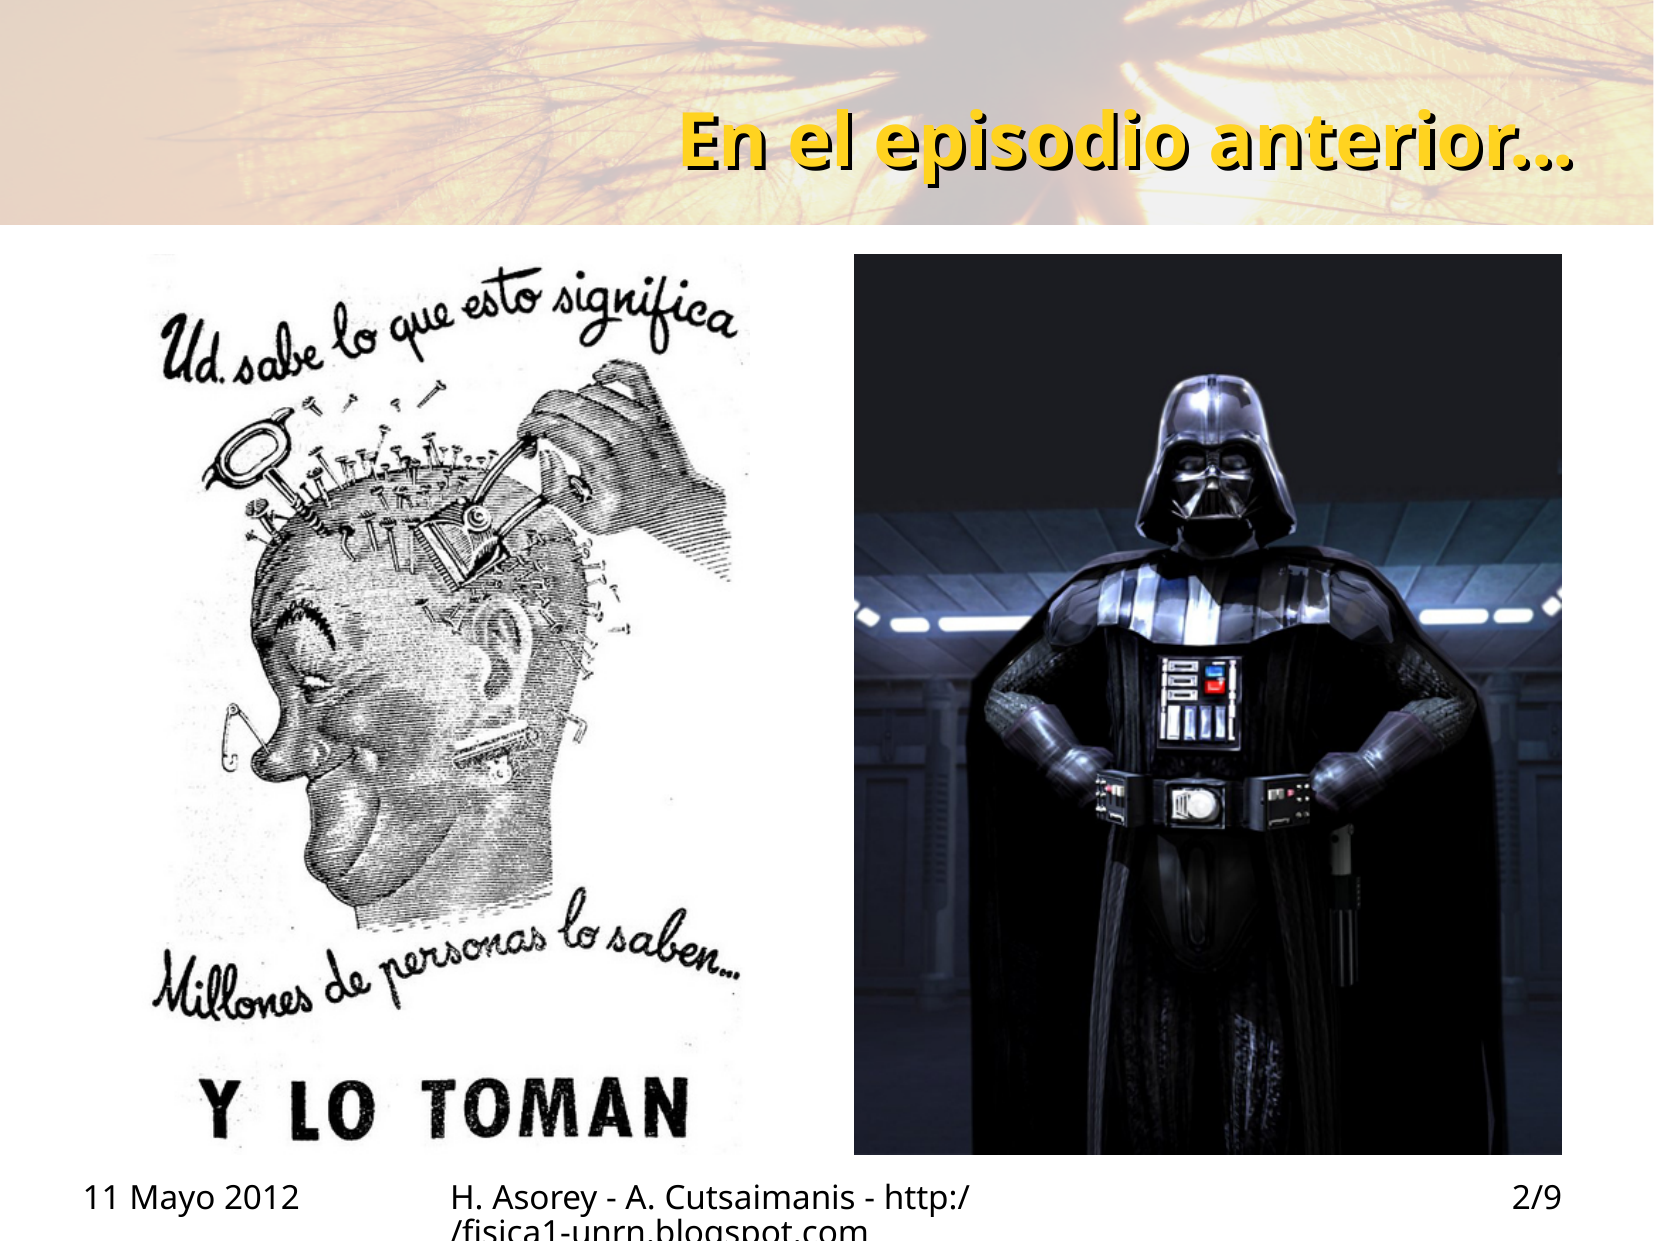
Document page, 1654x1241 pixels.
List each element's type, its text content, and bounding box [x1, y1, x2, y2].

title En el episodio anterior... [86, 49, 1576, 226]
picture [854, 254, 1562, 1156]
picture [141, 254, 750, 1156]
picture [0, 0, 1654, 225]
